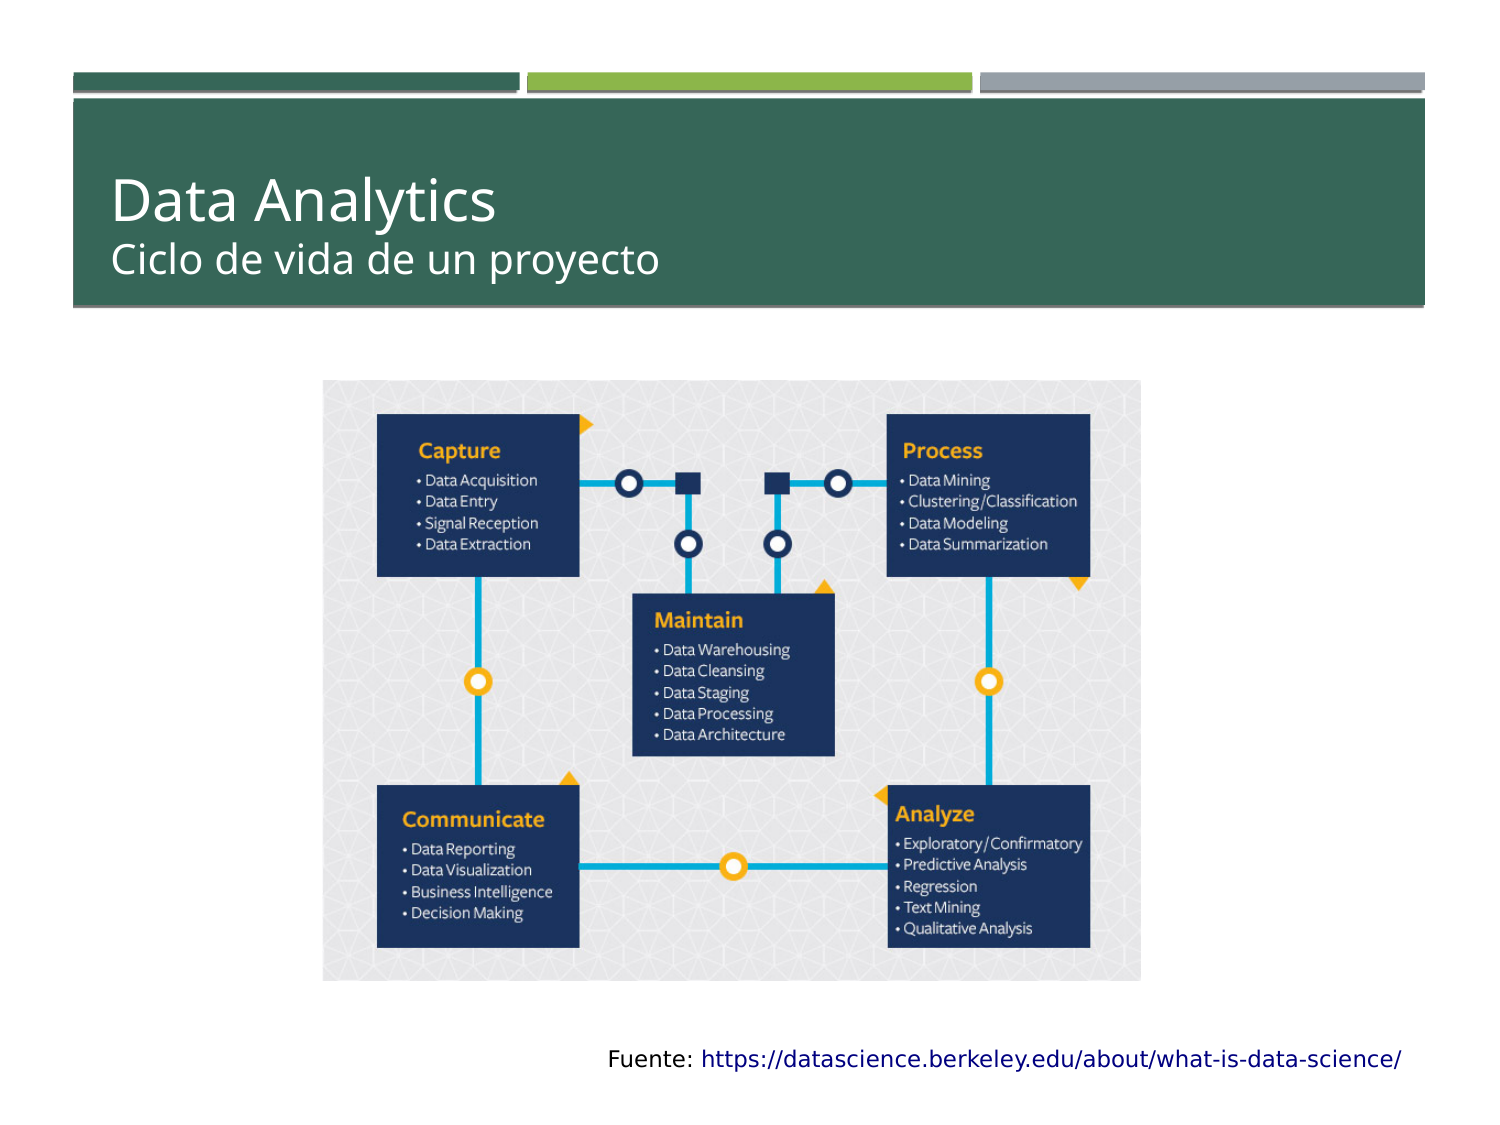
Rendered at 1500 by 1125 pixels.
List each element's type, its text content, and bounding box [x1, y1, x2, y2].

text_box Fuente: https://datascience.berkeley.edu/about/what-is-data-science/ [592, 1038, 1426, 1081]
picture [322, 380, 1141, 981]
title Data Analytics Ciclo de vida de un proyecto [95, 112, 1406, 291]
